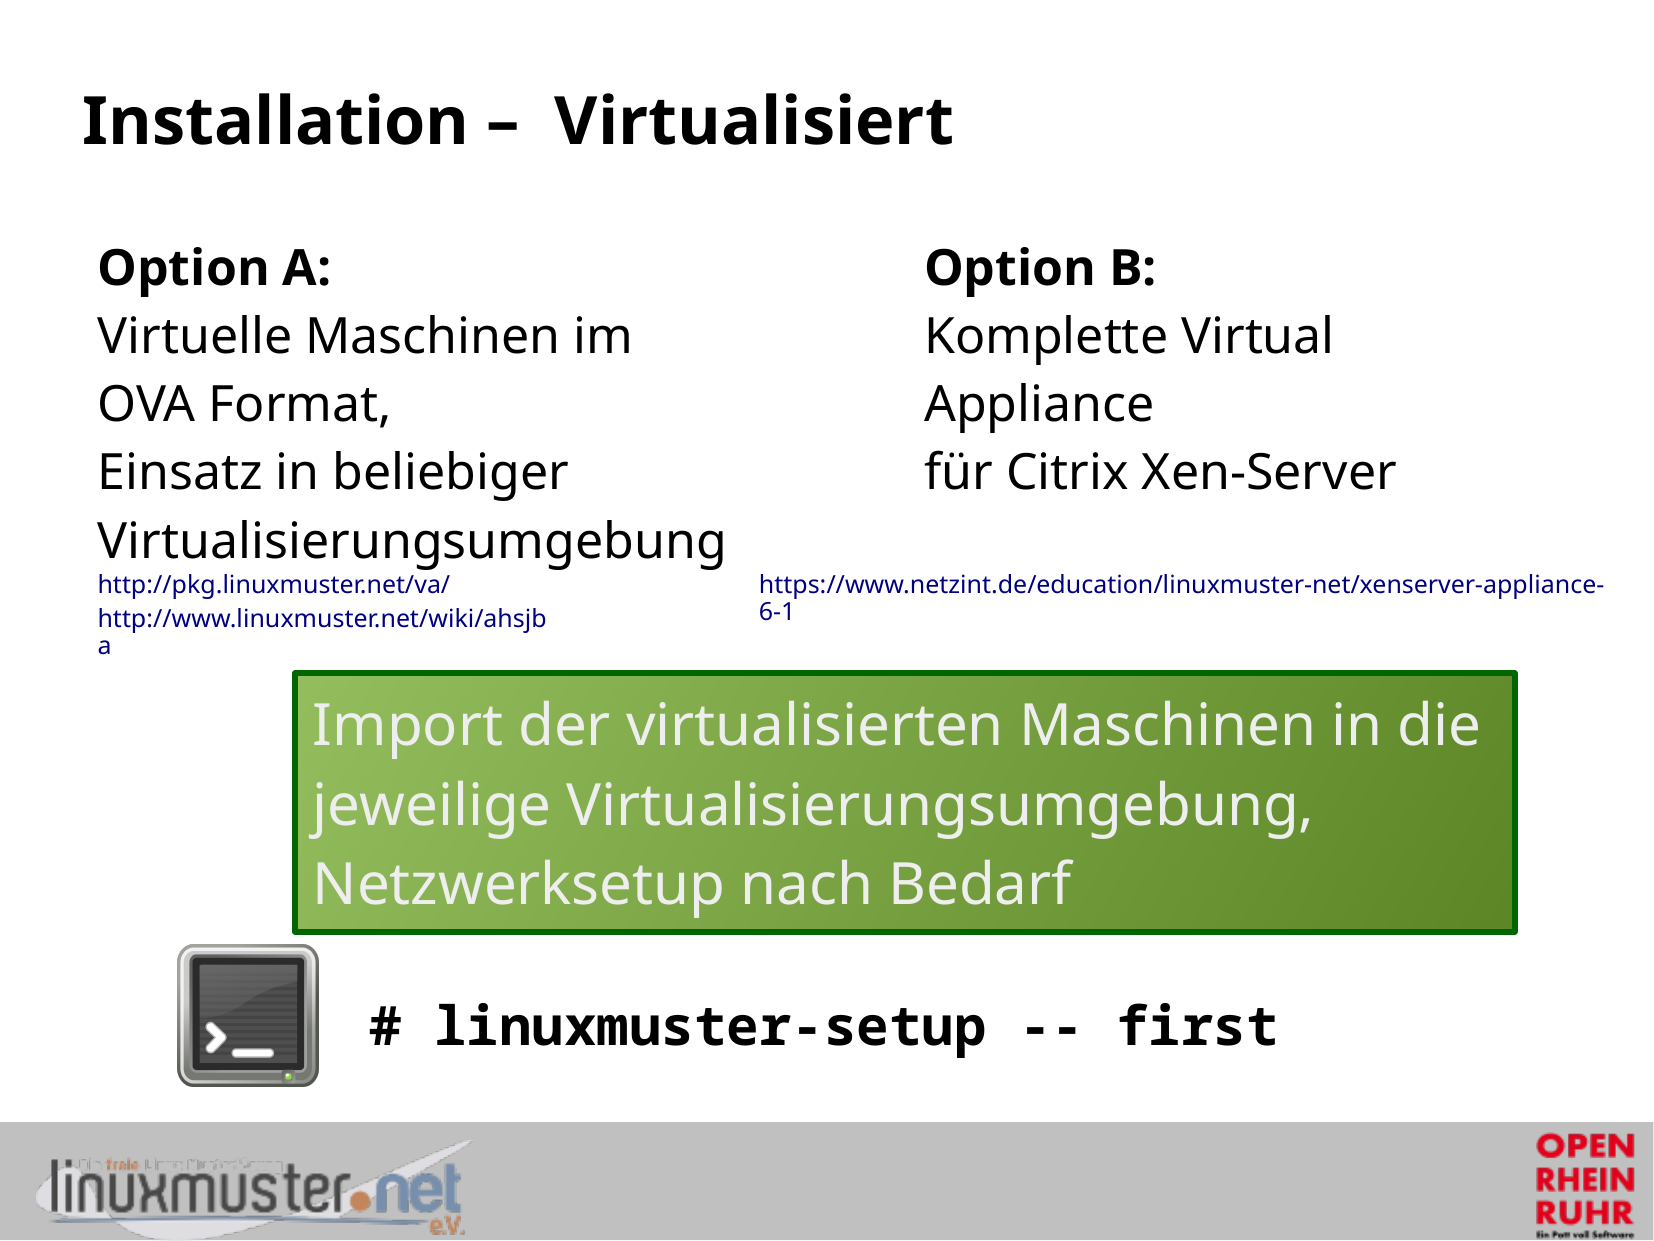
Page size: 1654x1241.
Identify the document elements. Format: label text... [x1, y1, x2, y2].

picture [1535, 1131, 1636, 1241]
text_box # linuxmuster-setup -- first [354, 980, 1524, 1057]
text_box https://www.netzint.de/education/linuxmuster-net/xenserver-appliance-6-1 [744, 559, 1630, 603]
text_box Option B: Komplette Virtual Appliance für Citrix Xen-Server [909, 224, 1584, 493]
text_box Import der virtualisierten Maschinen in die jeweilige Virtualisierungsumgebung, Netzwerksetup nach Bedarf [295, 673, 1463, 892]
picture [36, 1140, 473, 1241]
picture [177, 944, 319, 1087]
text_box Option A: Virtuelle Maschinen im OVA Format, Einsatz in beliebiger Virtualisierungsumgebung [82, 224, 758, 577]
title Installation – Virtualisiert [82, 49, 1571, 189]
text_box http://pkg.linuxmuster.net/va/ http://www.linuxmuster.net/wiki/ahsjba [82, 559, 567, 631]
